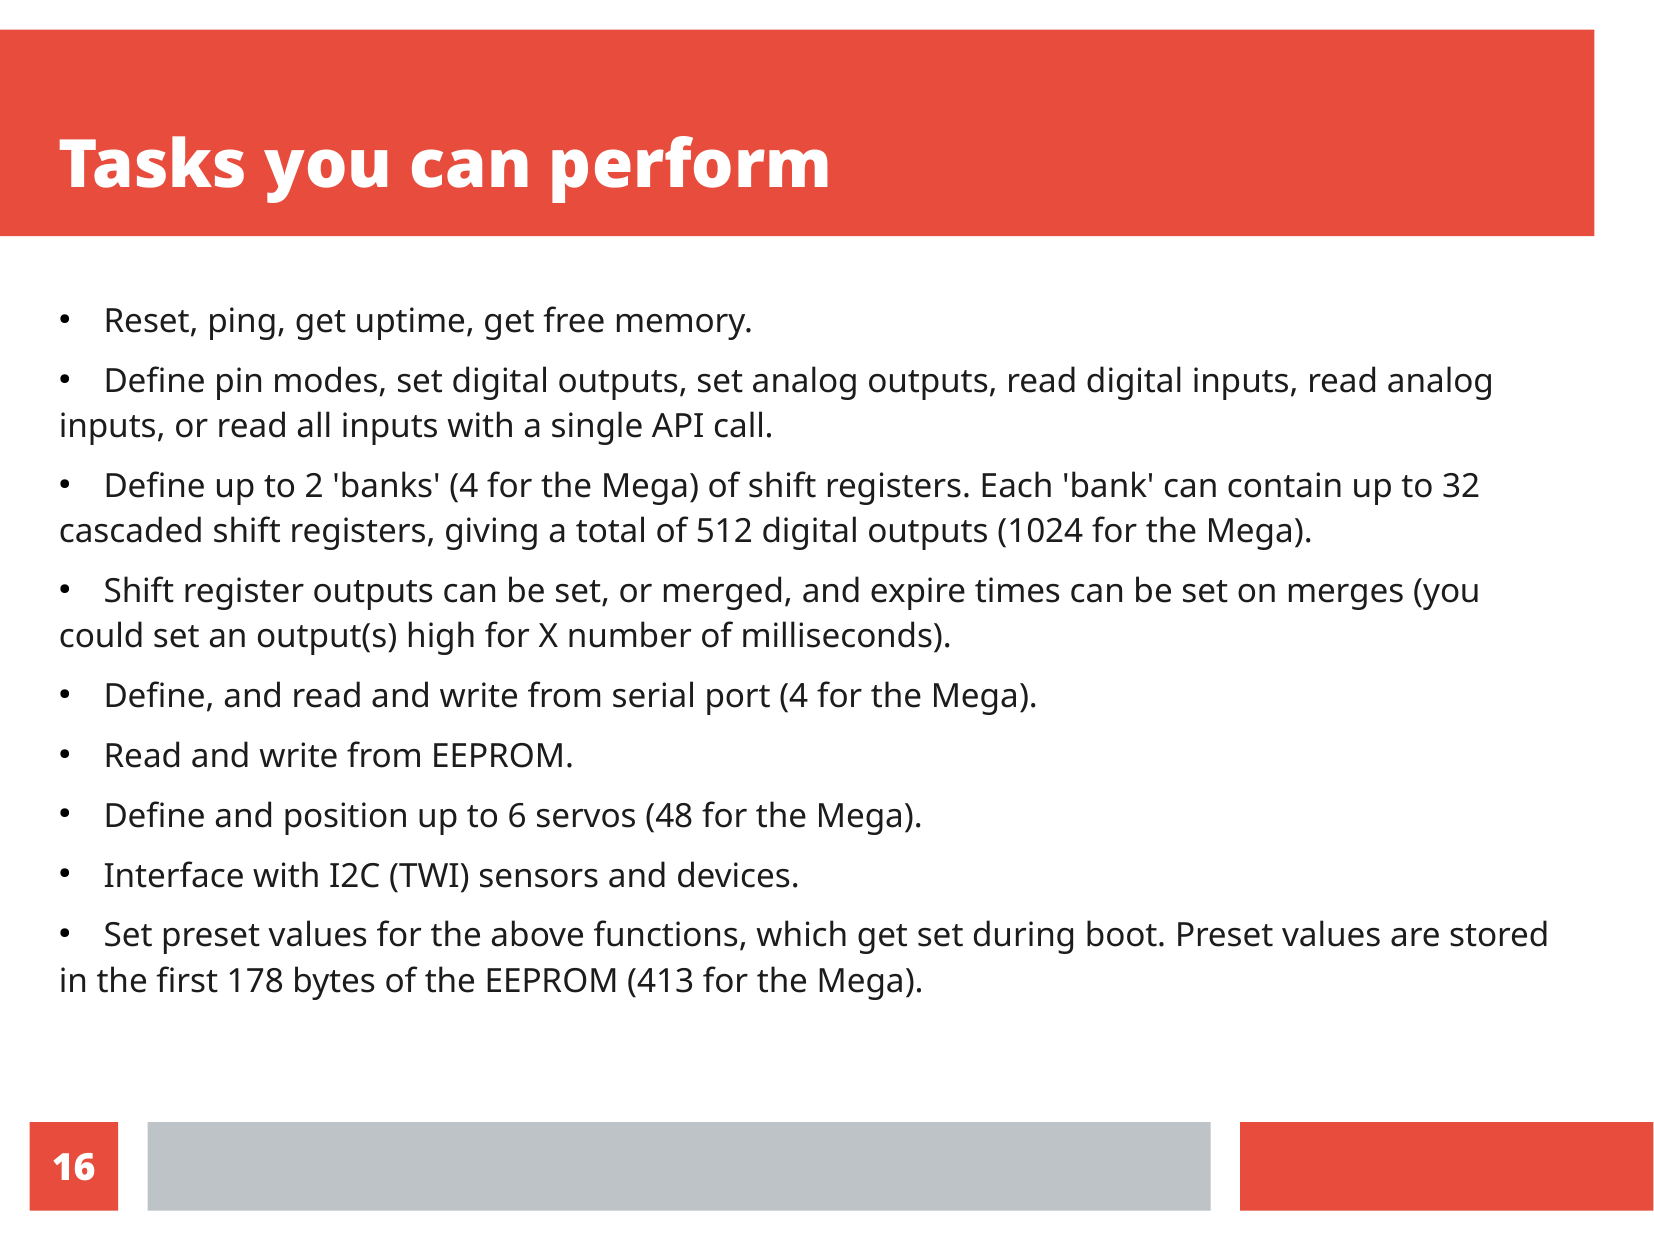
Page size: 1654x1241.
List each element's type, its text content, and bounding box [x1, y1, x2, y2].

title Tasks you can perform [59, 59, 1595, 207]
list Reset, ping, get uptime, get free memory. Define pin modes, set digital outputs, set analog outputs, read digital inputs, read analog inputs, or read all inputs with a single API call. Define up to 2 'banks' (4 for the Mega) of shift registers. Each 'bank' can contain up to 32 cascaded shift registers, giving a total of 512 digital outputs (1024 for the Mega). Shift register outputs can be set, or merged, and expire times can be set on merges (you could set an output(s) high for X number of milliseconds). Define, and read and write from serial port (4 for the Mega). Read and write from EEPROM. Define and position up to 6 servos (48 for the Mega). Interface with I2C (TWI) sensors and devices. Set preset values for the above functions, which get set during boot. Preset values are stored in the first 178 bytes of the EEPROM (413 for the Mega). [59, 237, 1565, 1006]
